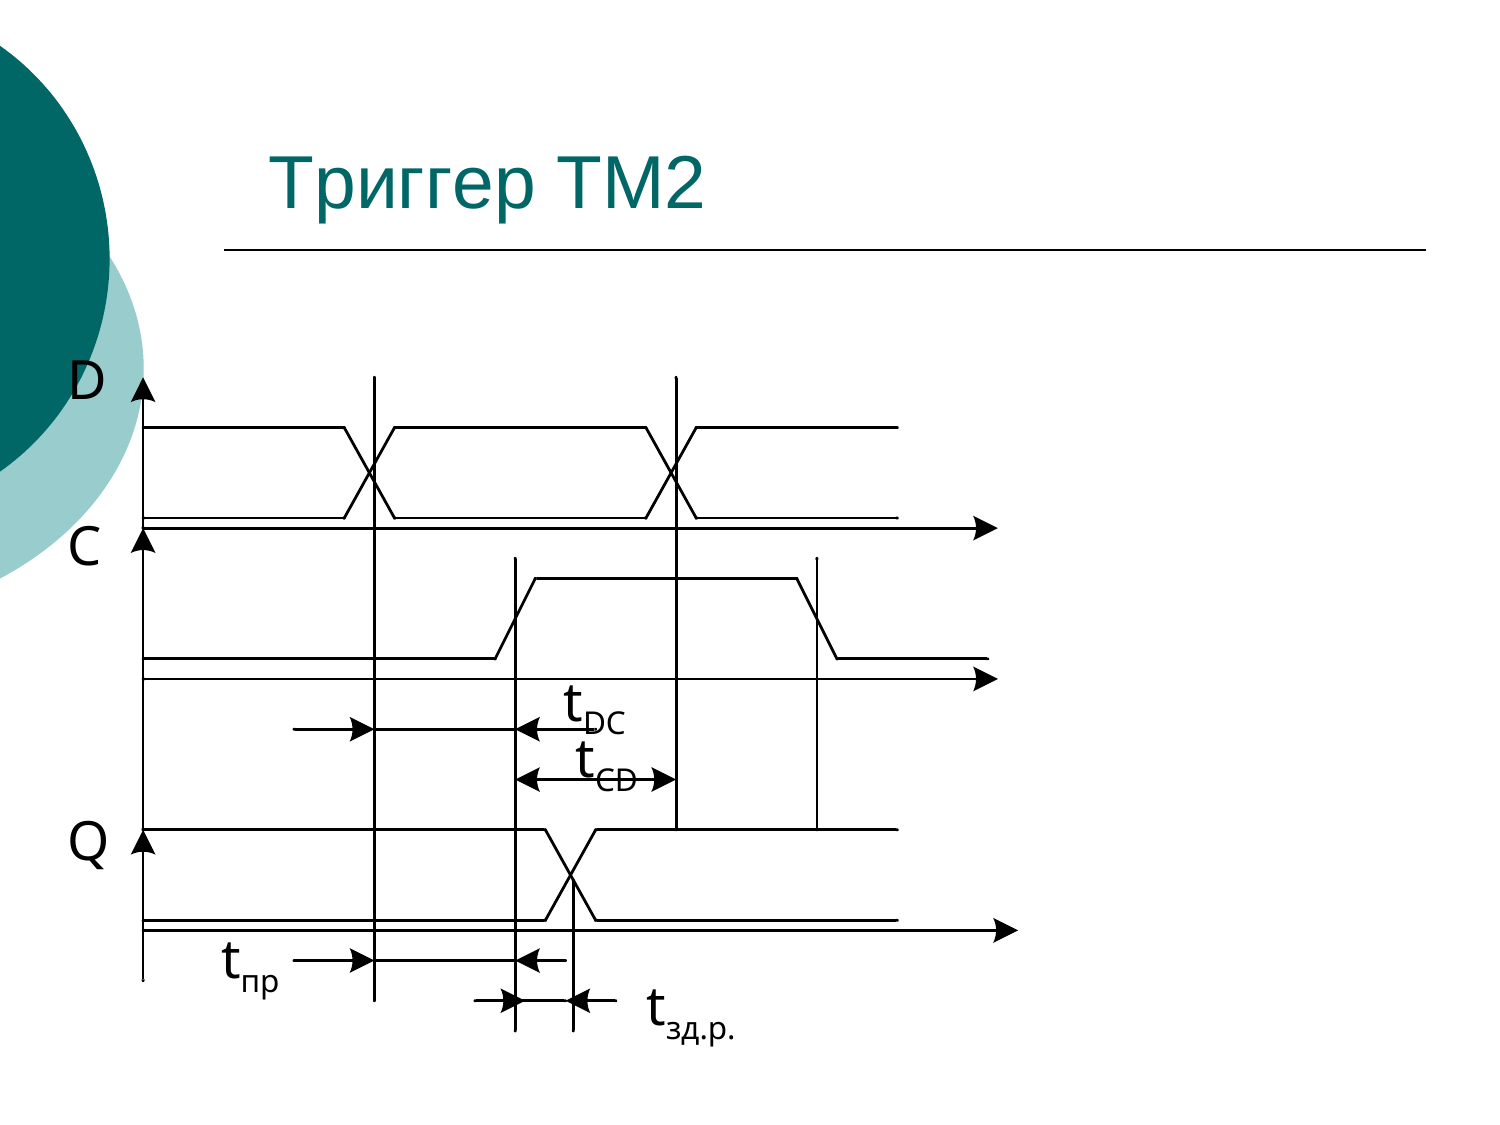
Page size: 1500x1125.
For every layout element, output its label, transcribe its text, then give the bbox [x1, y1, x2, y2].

text_box С [53, 503, 160, 584]
text_box tCD [560, 716, 668, 806]
text_box tзд.р. [631, 964, 821, 1054]
text_box Q [53, 798, 160, 880]
text_box D [53, 337, 160, 419]
chart [88, 350, 1477, 1054]
text_box tDC [548, 659, 656, 749]
title Триггер ТМ2 [254, 11, 1431, 232]
text_box tпр [206, 916, 313, 1007]
